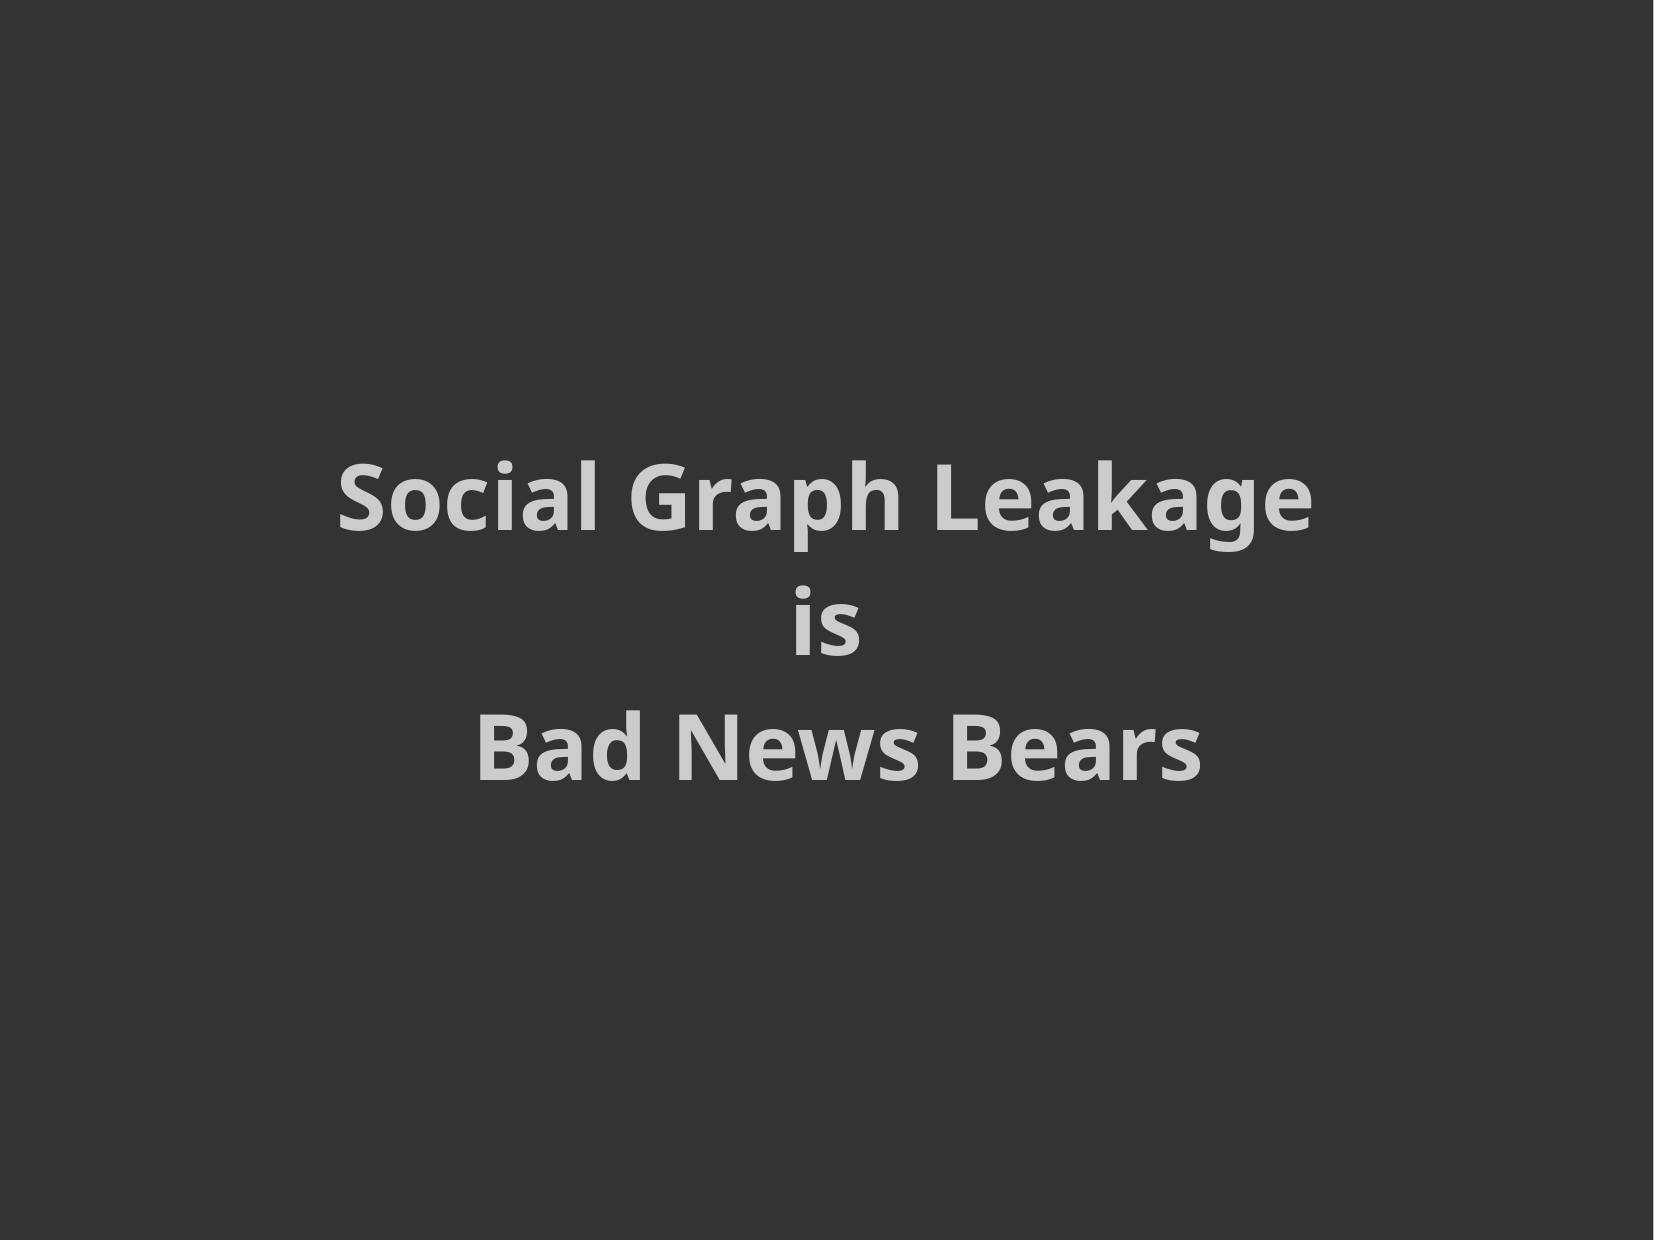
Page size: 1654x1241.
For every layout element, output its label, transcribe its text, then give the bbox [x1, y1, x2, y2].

title Social Graph Leakage is Bad News Bears [82, 459, 1571, 781]
